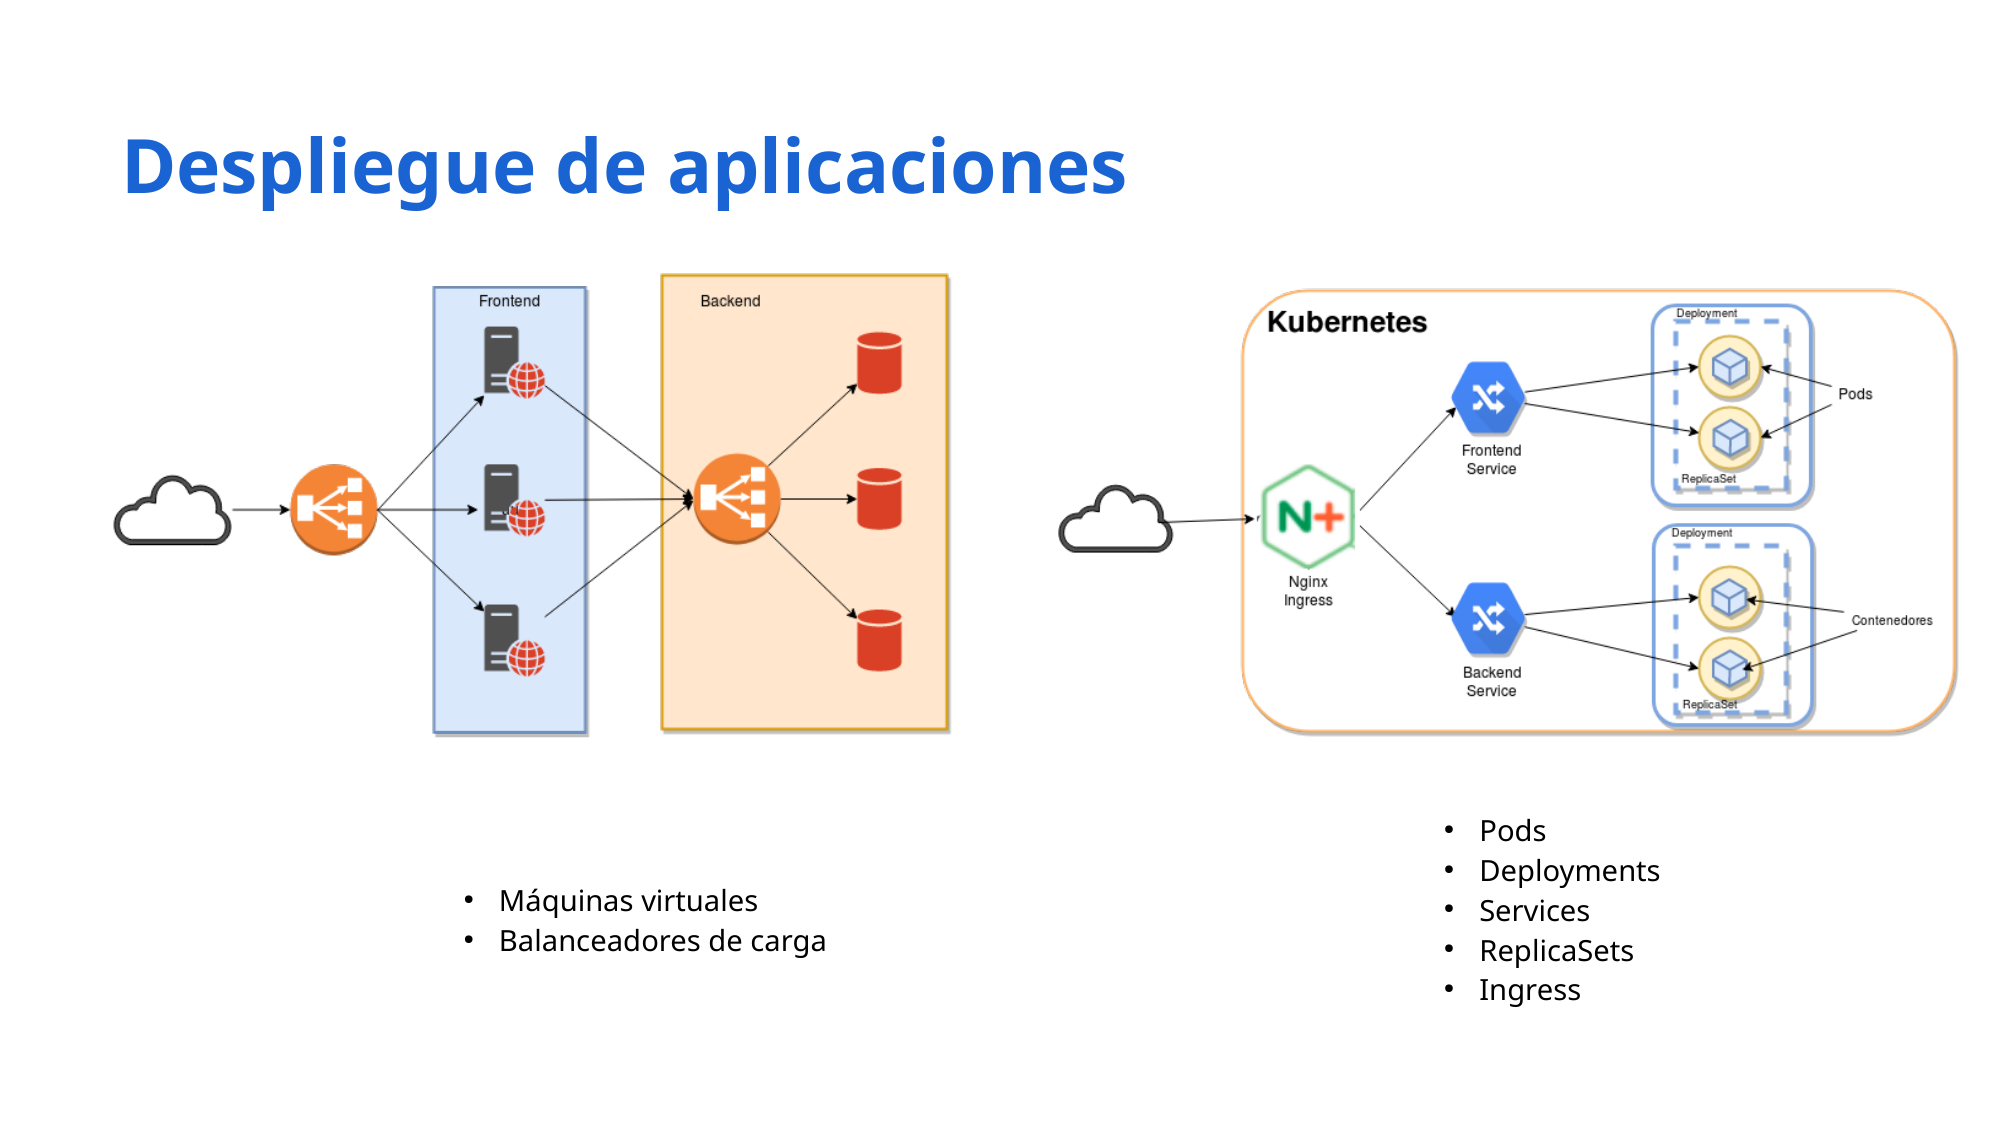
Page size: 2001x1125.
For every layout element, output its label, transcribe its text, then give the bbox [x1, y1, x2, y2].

text_box Máquinas virtuales Balanceadores de carga [448, 873, 922, 991]
text_box Pods Deployments Services ReplicaSets Ingress [1429, 803, 1796, 1058]
text_box Despliegue de aplicaciones [106, 106, 1878, 293]
picture [101, 261, 964, 750]
picture [1046, 273, 1971, 750]
